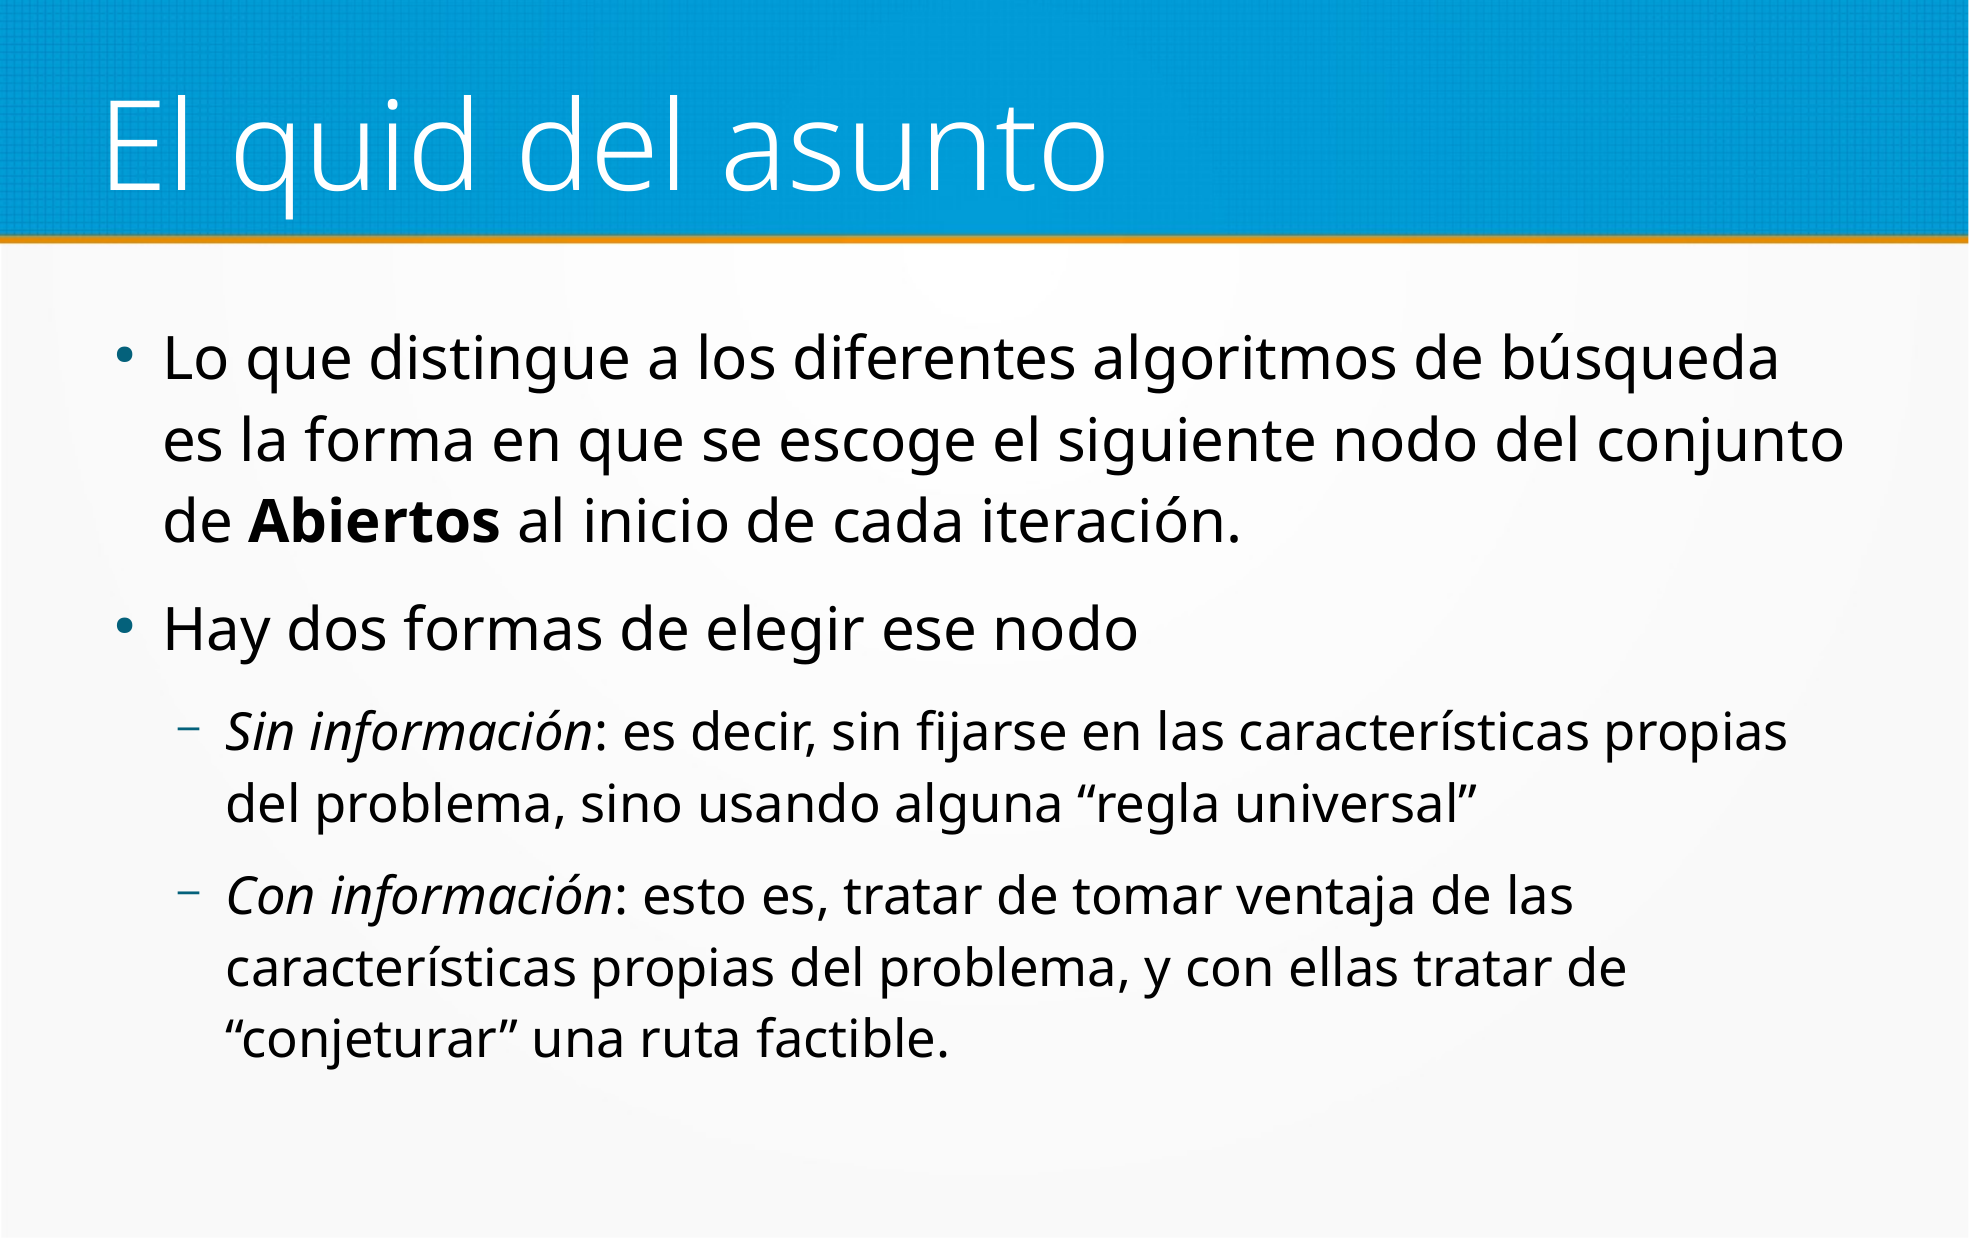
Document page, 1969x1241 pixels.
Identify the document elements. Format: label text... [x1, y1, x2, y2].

list Lo que distingue a los diferentes algoritmos de búsqueda es la forma en que se escoge el siguiente nodo del conjunto de Abiertos al inicio de cada iteración. Hay dos formas de elegir ese nodo Sin información: es decir, sin fijarse en las características propias del problema, sino usando alguna “regla universal” Con información: esto es, tratar de tomar ventaja de las características propias del problema, y con ellas tratar de “conjeturar” una ruta factible. [98, 315, 1861, 1081]
title El quid del asunto [98, 19, 1870, 227]
picture [0, 233, 1969, 1241]
